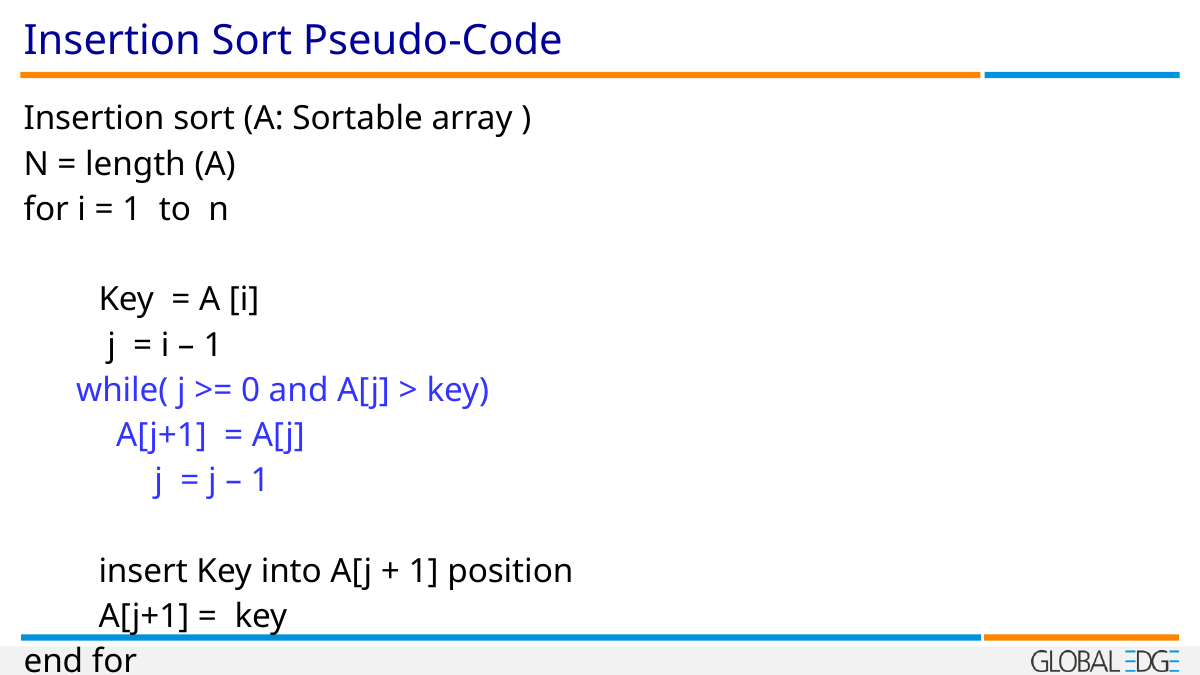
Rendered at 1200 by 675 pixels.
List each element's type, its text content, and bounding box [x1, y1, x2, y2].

picture [1031, 650, 1179, 672]
subtitle Insertion sort (A: Sortable array ) N = length (A) for i = 1 to n Key = A [i] j = i – 1 while( j >= 0 and A[j] > key) A[j+1] = A[j] j = j – 1 insert Key into A[j + 1] position A[j+1] = key end for end [23, 94, 1146, 641]
title Insertion Sort Pseudo-Code [23, 11, 1099, 65]
